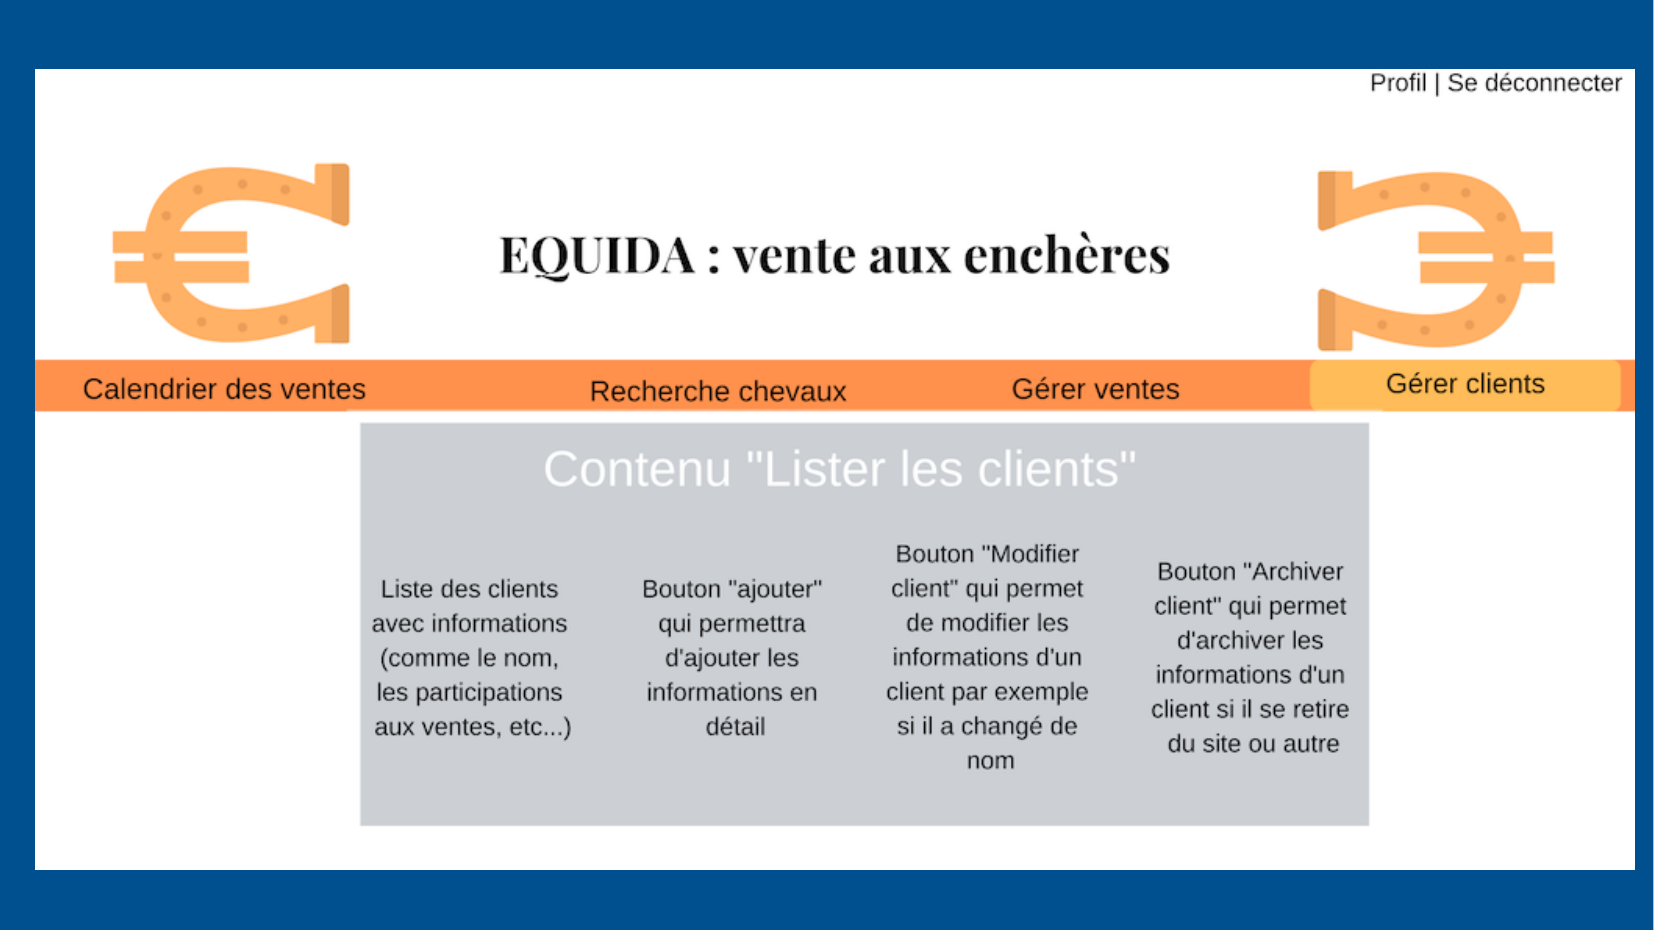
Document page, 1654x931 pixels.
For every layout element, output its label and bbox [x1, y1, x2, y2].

picture [35, 69, 1635, 870]
